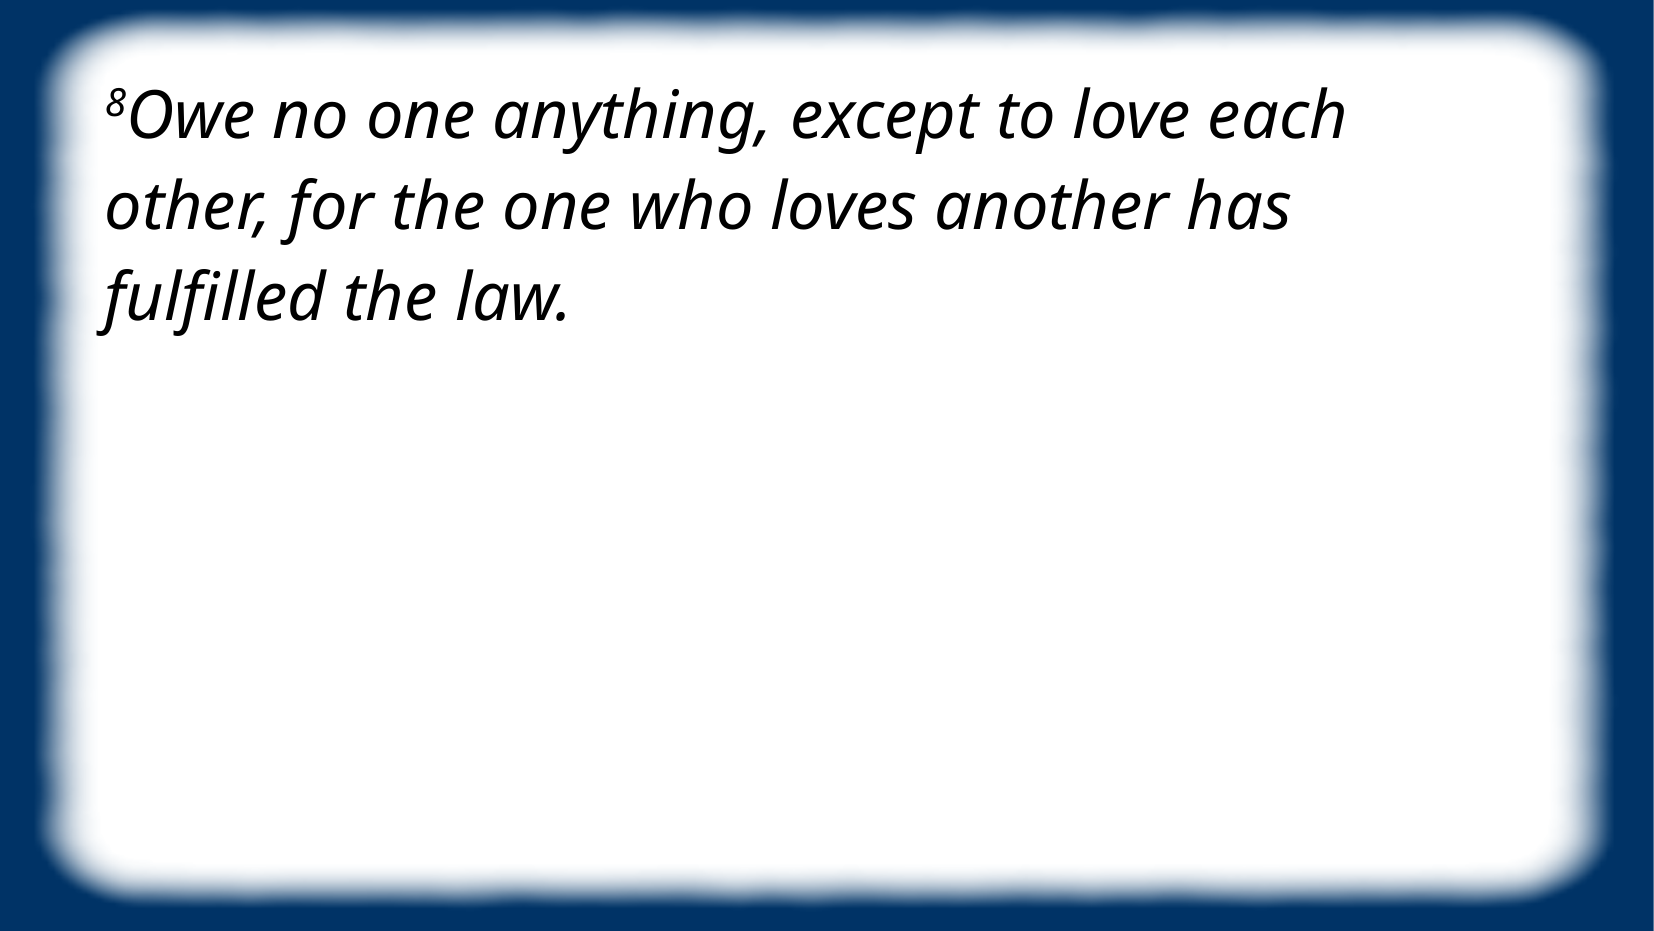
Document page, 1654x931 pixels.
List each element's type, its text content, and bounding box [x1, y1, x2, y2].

text_box 8Owe no one anything, except to love each other, for the one who loves another has fulfilled the law. [90, 60, 1546, 376]
picture [0, 0, 1654, 931]
